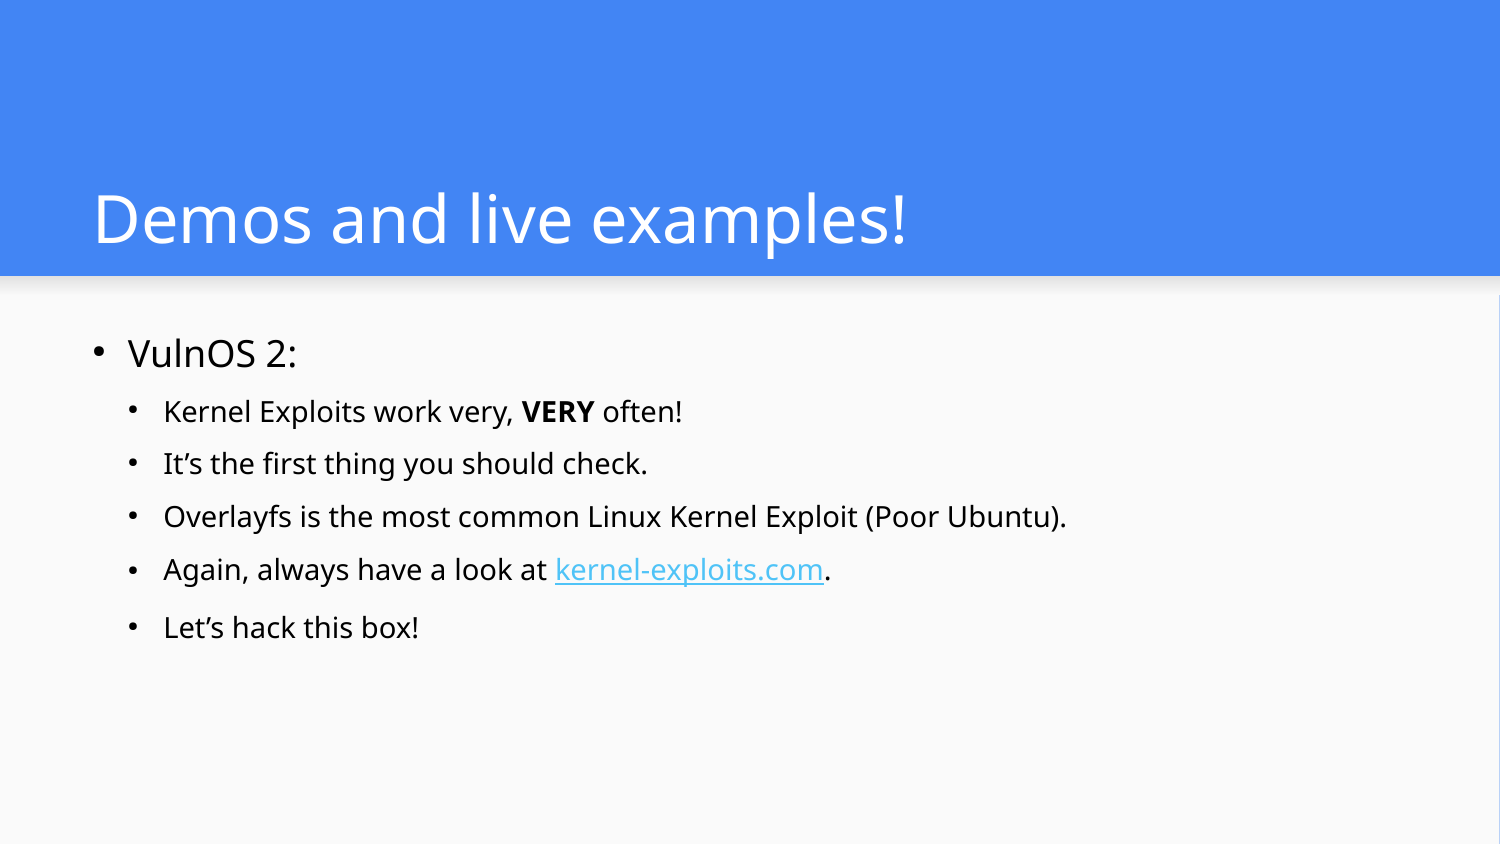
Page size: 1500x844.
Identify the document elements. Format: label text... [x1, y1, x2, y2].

title Demos and live examples! [77, 146, 1427, 273]
list VulnOS 2: Kernel Exploits work very, VERY often! It’s the first thing you should check. Overlayfs is the most common Linux Kernel Exploit (Poor Ubuntu). Again, always have a look at kernel-exploits.com. Let’s hack this box! [77, 314, 1427, 760]
